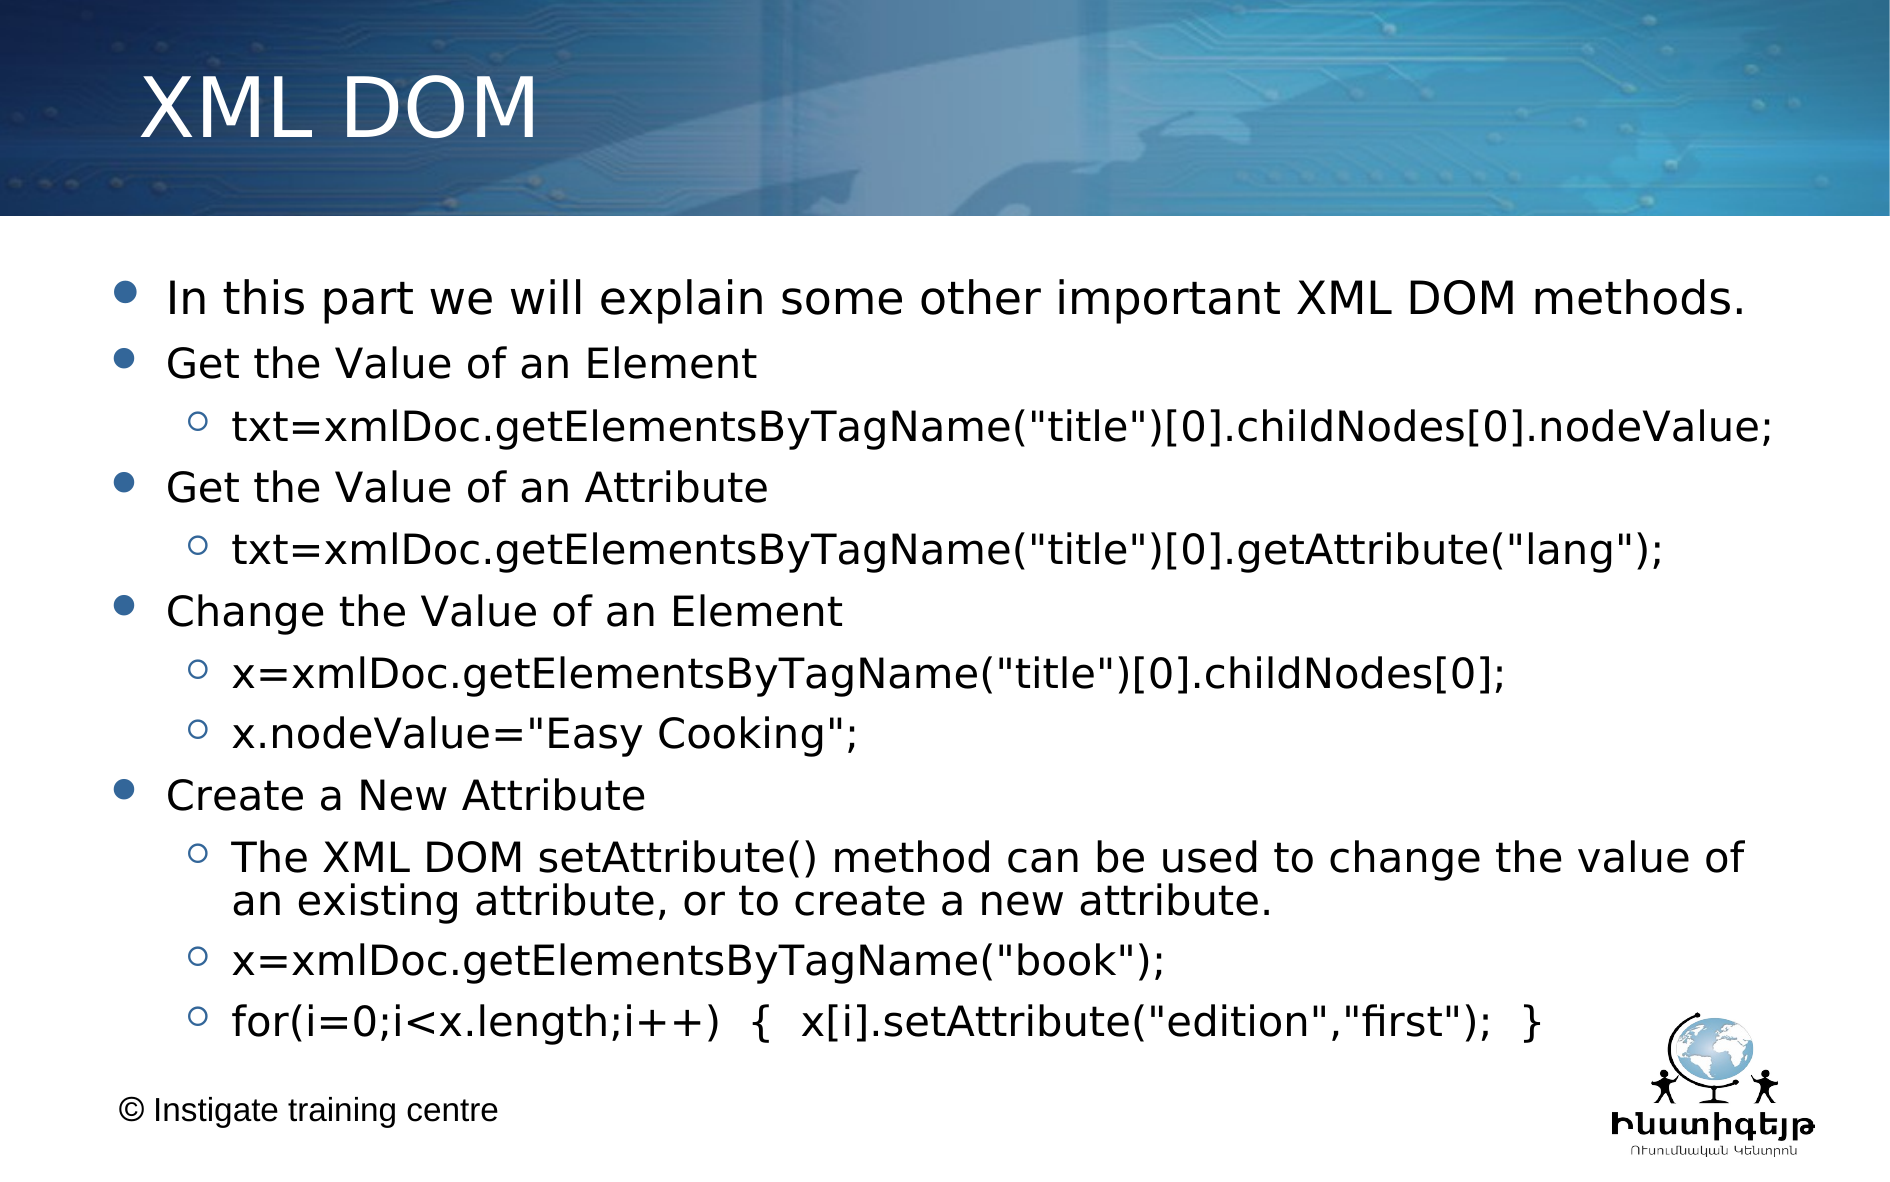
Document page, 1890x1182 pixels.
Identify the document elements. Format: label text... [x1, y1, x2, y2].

picture [1612, 1012, 1815, 1157]
picture [0, 0, 1890, 216]
list In this part we will explain some other important XML DOM methods. Get the Value of an Element txt=xmlDoc.getElementsByTagName("title")[0].childNodes[0].nodeValue; Get the Value of an Attribute txt=xmlDoc.getElementsByTagName("title")[0].getAttribute("lang"); Change the Value of an Element x=xmlDoc.getElementsByTagName("title")[0].childNodes[0]; x.nodeValue="Easy Cooking"; Create a New Attribute The XML DOM setAttribute() method can be used to change the value of an existing attribute, or to create a new attribute. x=xmlDoc.getElementsByTagName("book"); for(i=0;i<x.length;i++) { x[i].setAttribute("edition","first"); } [110, 276, 1801, 305]
